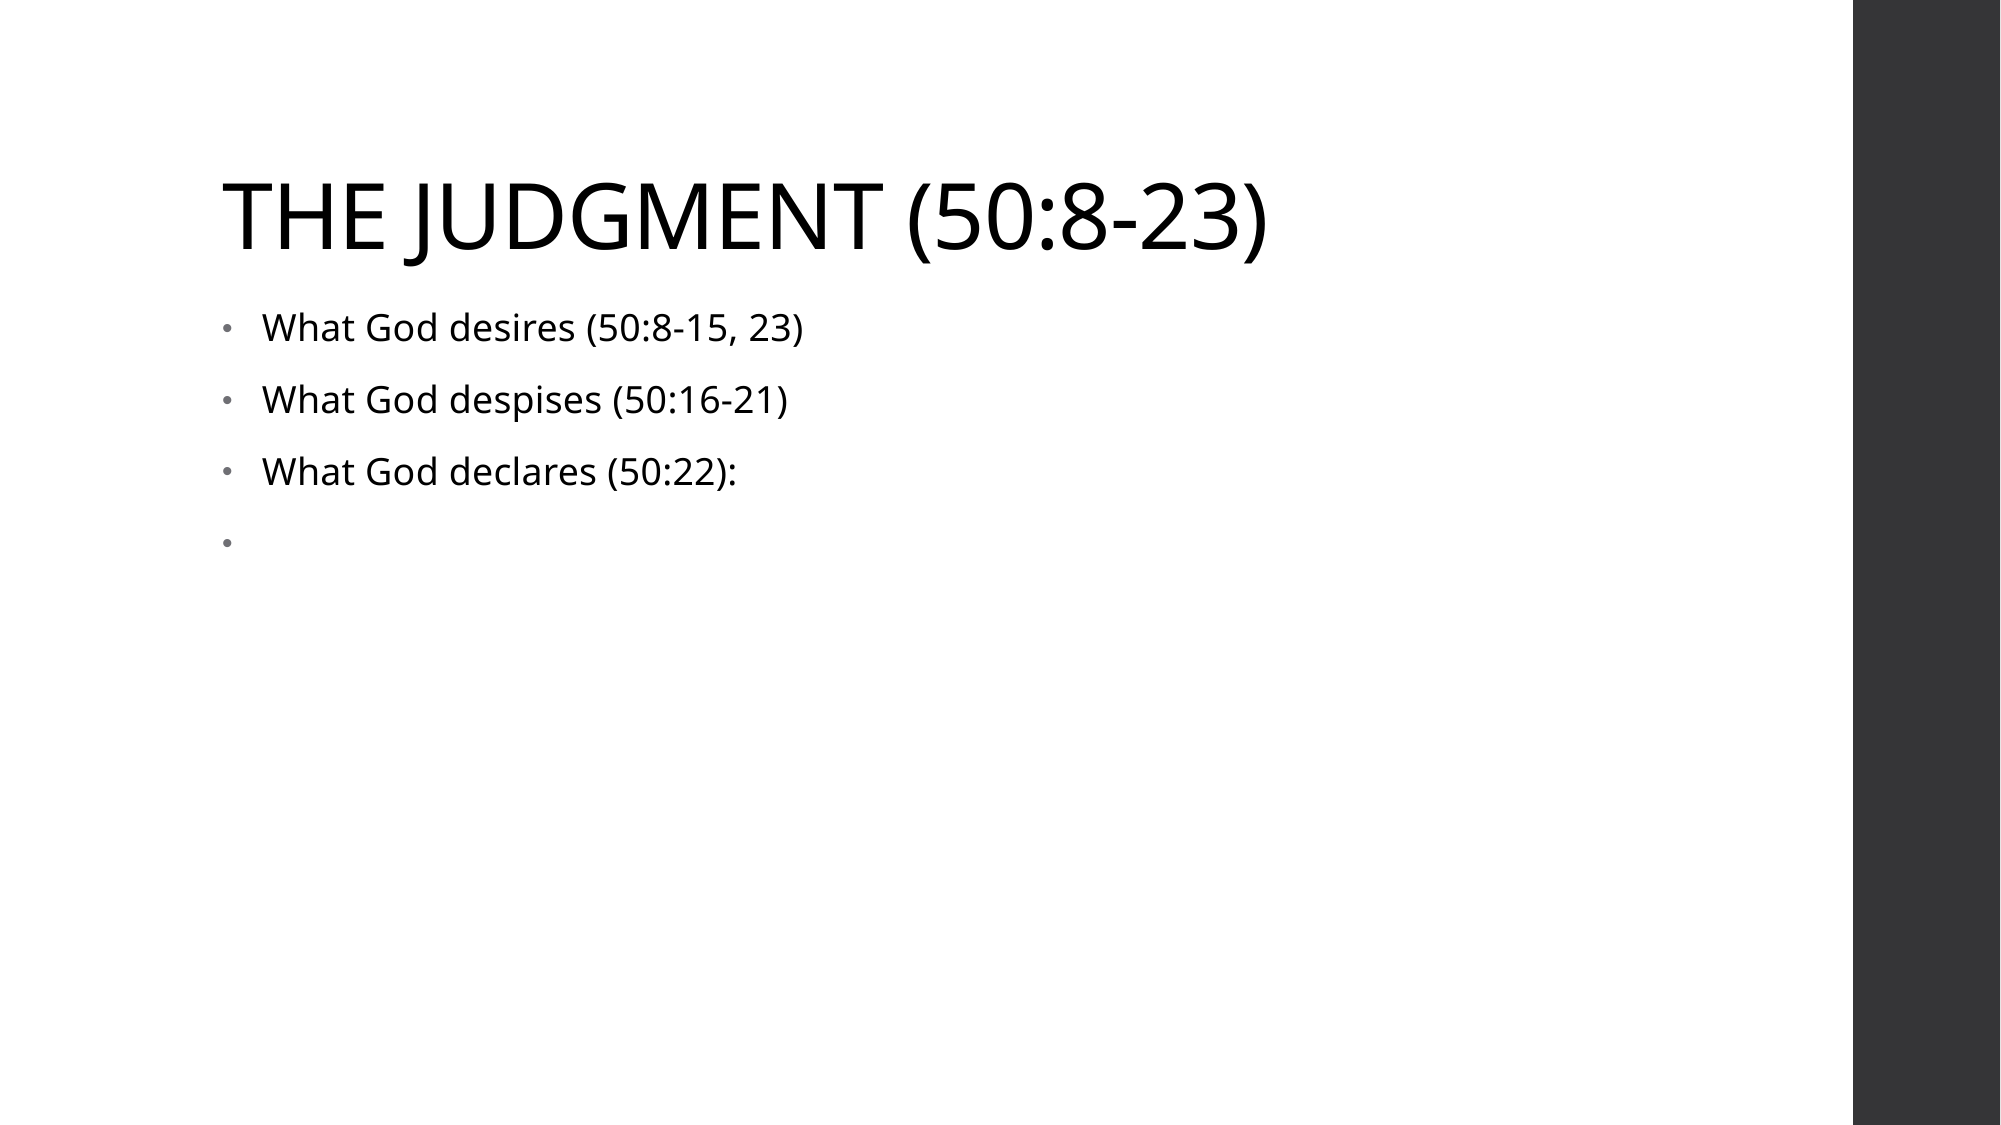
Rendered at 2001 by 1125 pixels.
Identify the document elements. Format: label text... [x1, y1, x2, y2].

list What God desires (50:8-15, 23) What God despises (50:16-21) What God declares (50:22): [206, 299, 1617, 1014]
title THE JUDGMENT (50:8-23) [206, 60, 1797, 278]
